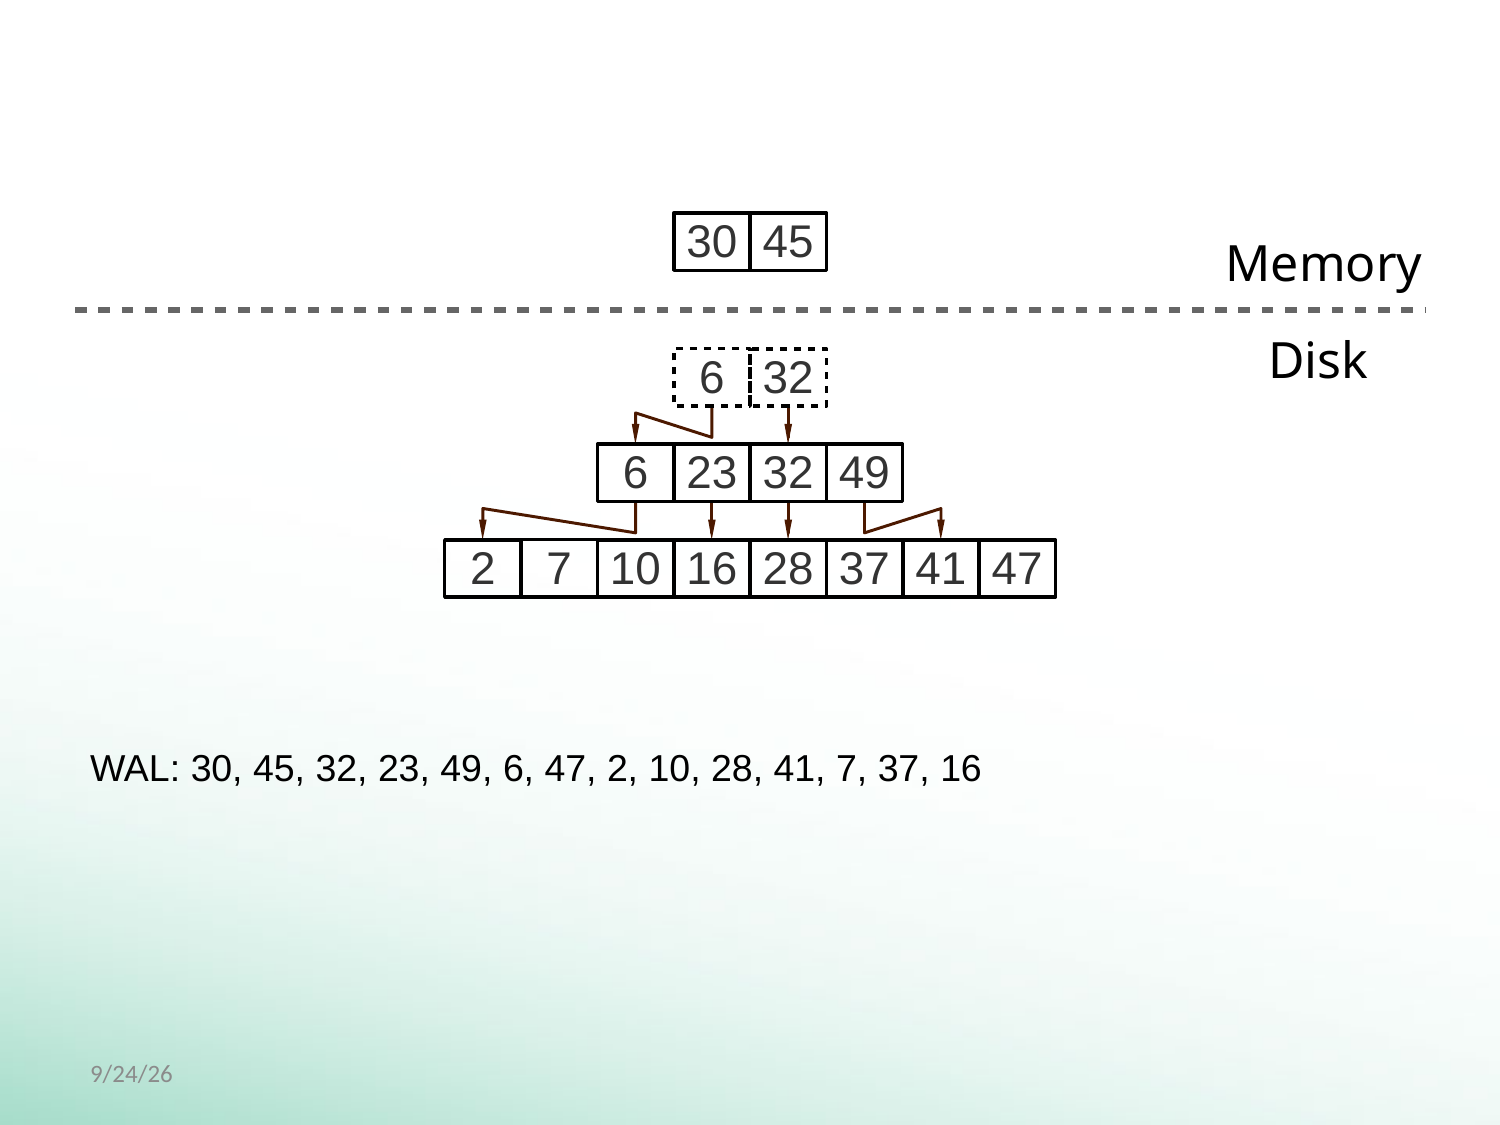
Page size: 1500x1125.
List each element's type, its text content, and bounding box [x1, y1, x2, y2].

text_box 16 [673, 539, 750, 598]
text_box 10 [597, 539, 673, 598]
picture [0, 0, 1500, 1125]
text_box Disk [1253, 317, 1392, 394]
text_box 49 [826, 444, 903, 502]
text_box 32 [750, 348, 827, 407]
text_box 2 [444, 539, 521, 598]
text_box 41 [902, 539, 979, 598]
text_box 45 [750, 213, 827, 271]
text_box 47 [979, 539, 1056, 598]
text_box 23 [673, 444, 750, 502]
text_box 6 [673, 348, 750, 407]
text_box WAL: 30, 45, 32, 23, 49, 6, 47, 2, 10, 28, 41, 7, 37, 16 [75, 739, 1361, 797]
text_box 28 [750, 539, 826, 598]
text_box 6 [597, 444, 673, 502]
text_box 30 [673, 212, 751, 271]
text_box Memory [1210, 220, 1443, 297]
text_box 32 [750, 444, 826, 502]
text_box 37 [826, 539, 902, 598]
text_box 7 [521, 539, 597, 598]
